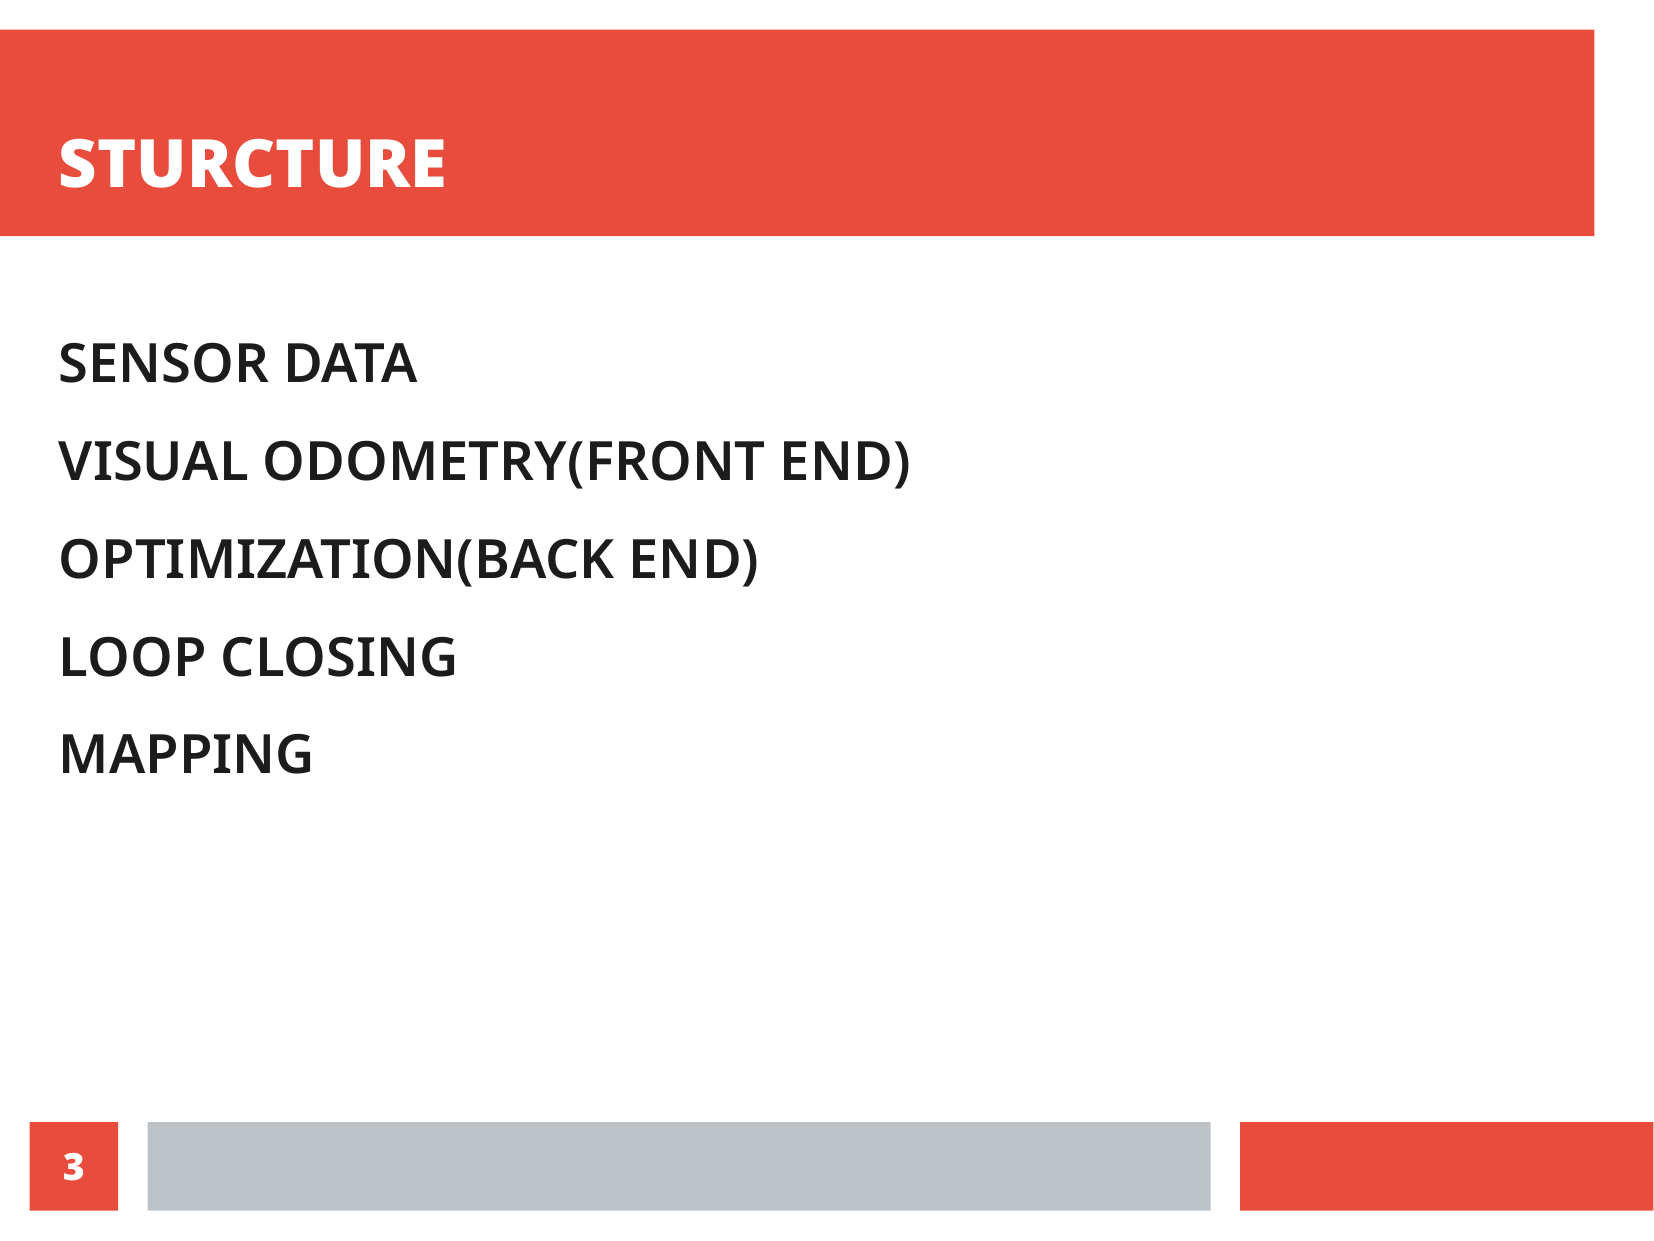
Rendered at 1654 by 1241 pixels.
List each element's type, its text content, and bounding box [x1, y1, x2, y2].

title STURCTURE [59, 59, 1595, 207]
list SENSOR DATA VISUAL ODOMETRY(FRONT END) OPTIMIZATION(BACK END) LOOP CLOSING MAPPING [59, 324, 1565, 1093]
